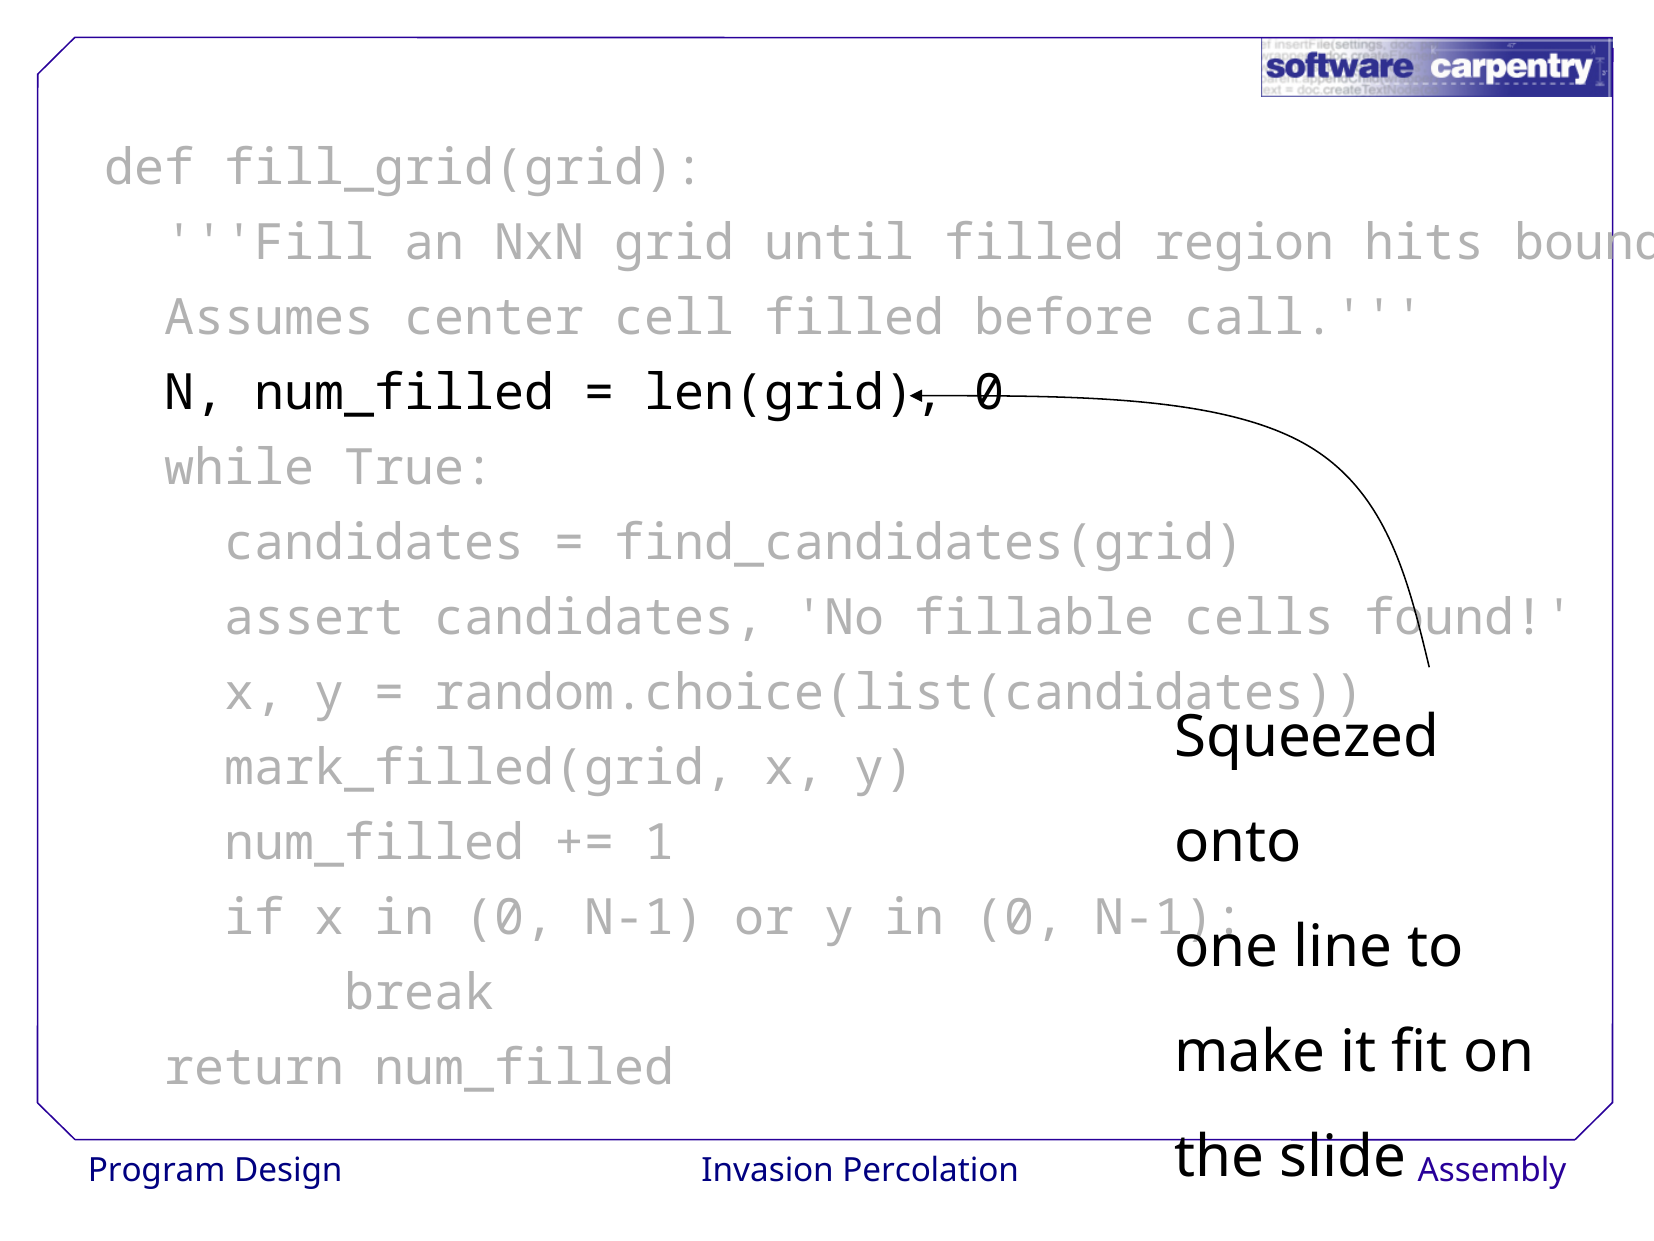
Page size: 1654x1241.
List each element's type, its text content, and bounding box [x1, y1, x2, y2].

text_box Squeezed onto one line to make it fit on the slide [1159, 655, 1583, 1196]
picture [1261, 39, 1613, 97]
text_box def fill_grid(grid): '''Fill an NxN grid until filled region hits boundary. Assumes center cell filled before call.''' N, num_filled = len(grid), 0 while True: candidates = find_candidates(grid) assert candidates, 'No fillable cells found!' x, y = random.choice(list(candidates)) mark_filled(grid, x, y) num_filled += 1 if x in (0, N-1) or y in (0, N-1): break return num_filled [89, 112, 1508, 1055]
